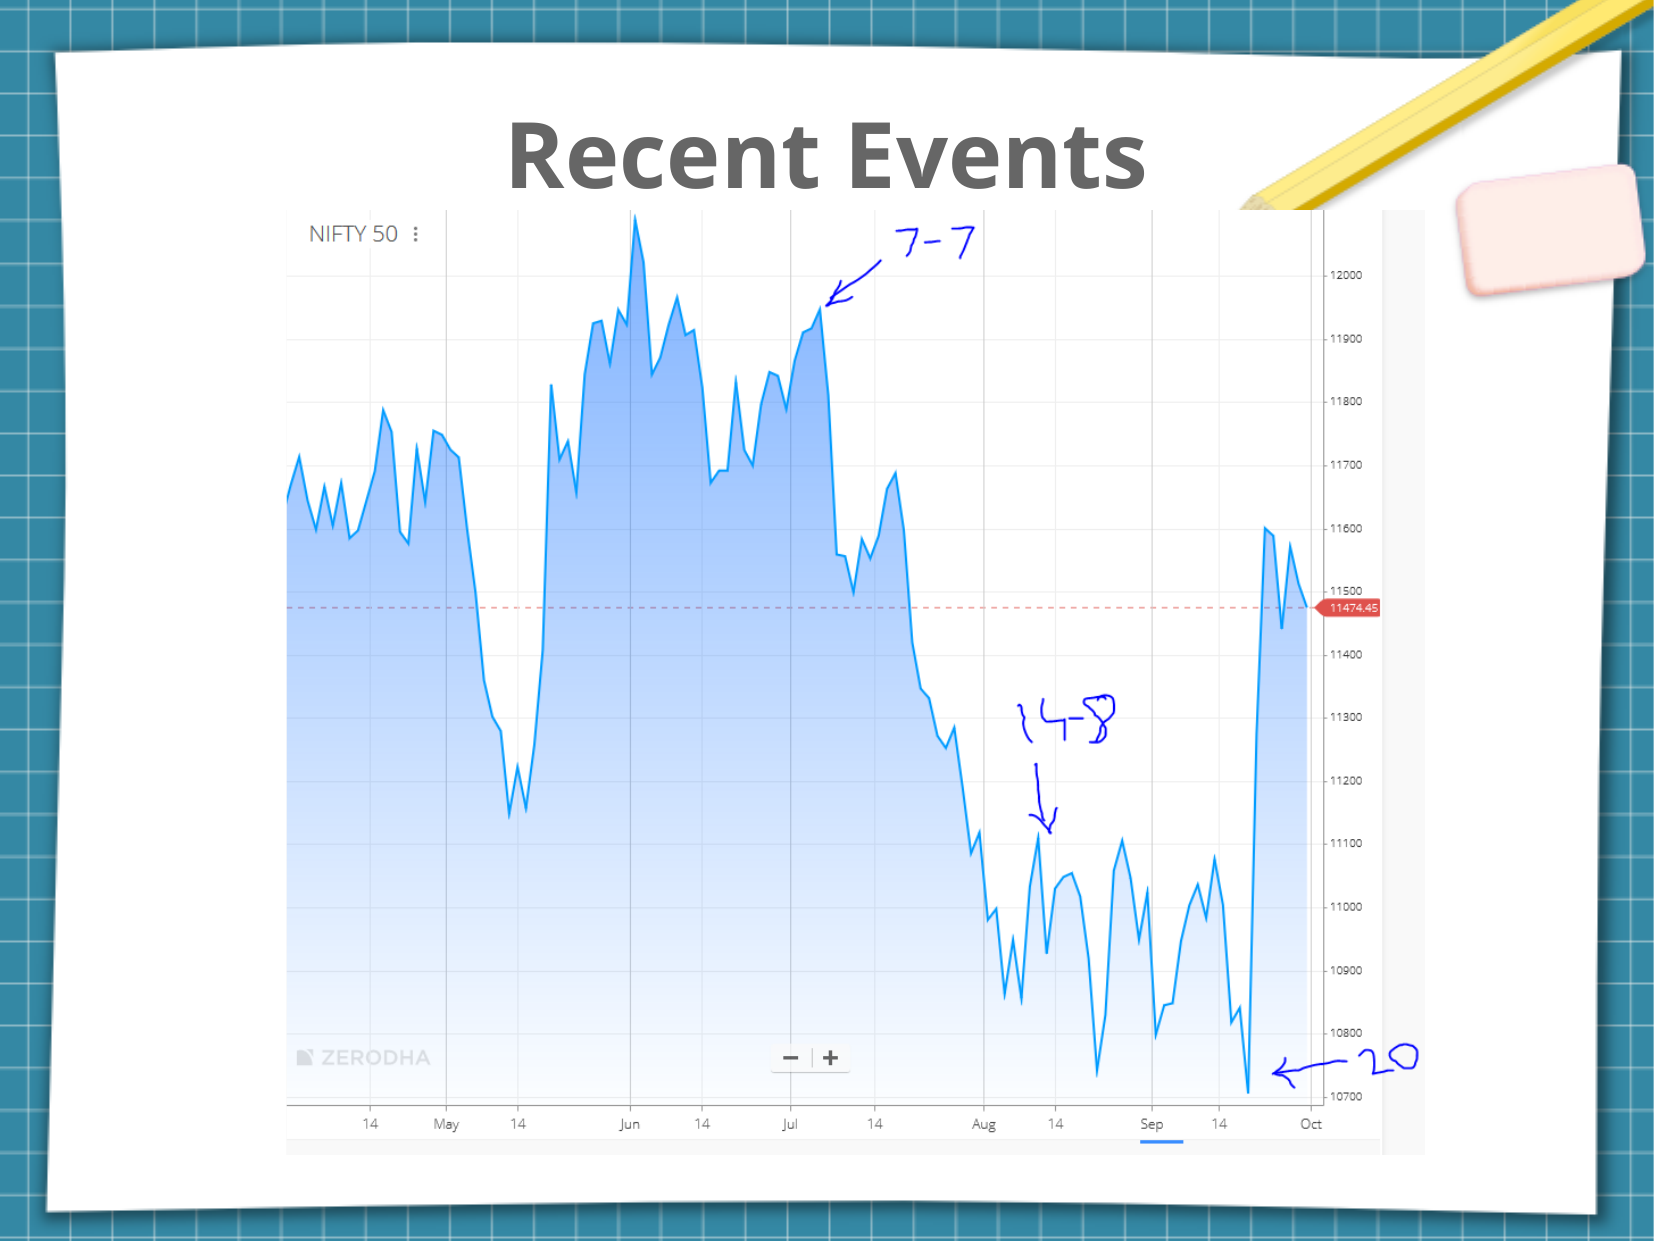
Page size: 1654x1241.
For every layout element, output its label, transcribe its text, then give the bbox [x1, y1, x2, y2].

picture [0, 0, 1654, 1241]
title Recent Events [82, 49, 1571, 257]
